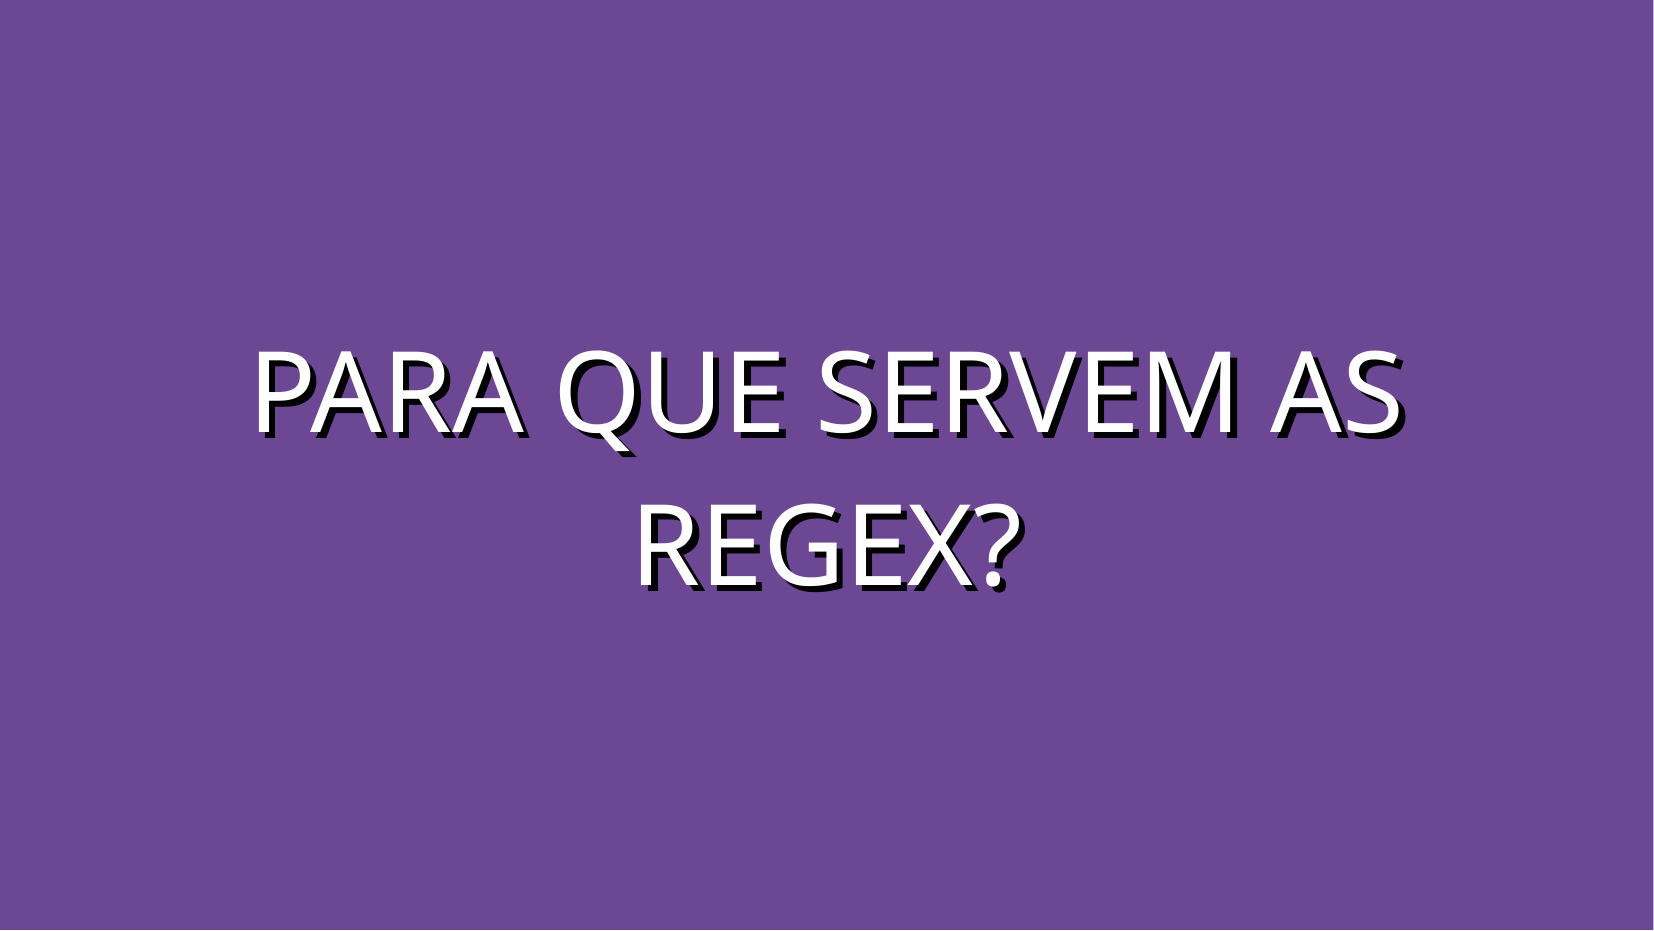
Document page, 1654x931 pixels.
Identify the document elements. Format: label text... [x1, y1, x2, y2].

subtitle PARA QUE SERVEM AS REGEX? [82, 105, 1571, 826]
